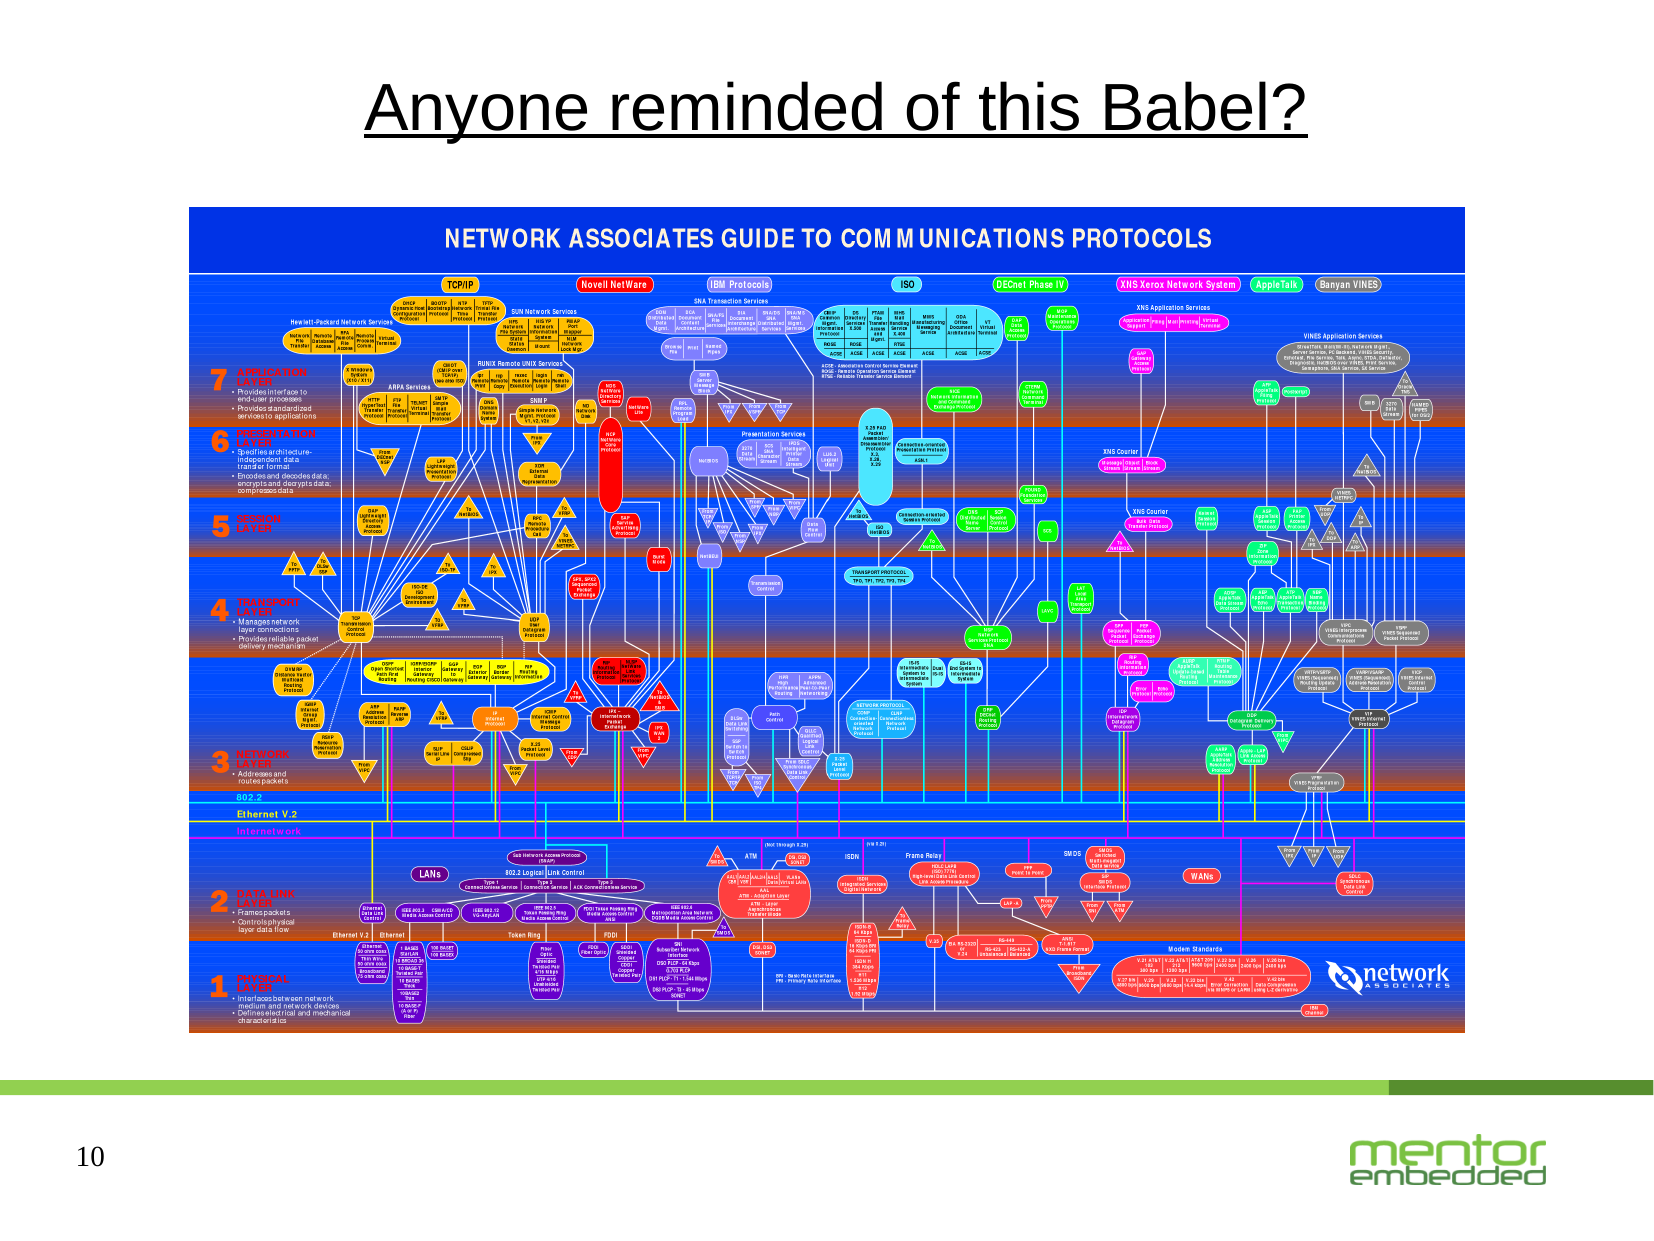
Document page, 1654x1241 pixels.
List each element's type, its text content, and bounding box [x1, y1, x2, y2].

picture [189, 207, 1465, 1033]
title Anyone reminded of this Babel? [82, 49, 1591, 166]
picture [1350, 1134, 1546, 1185]
